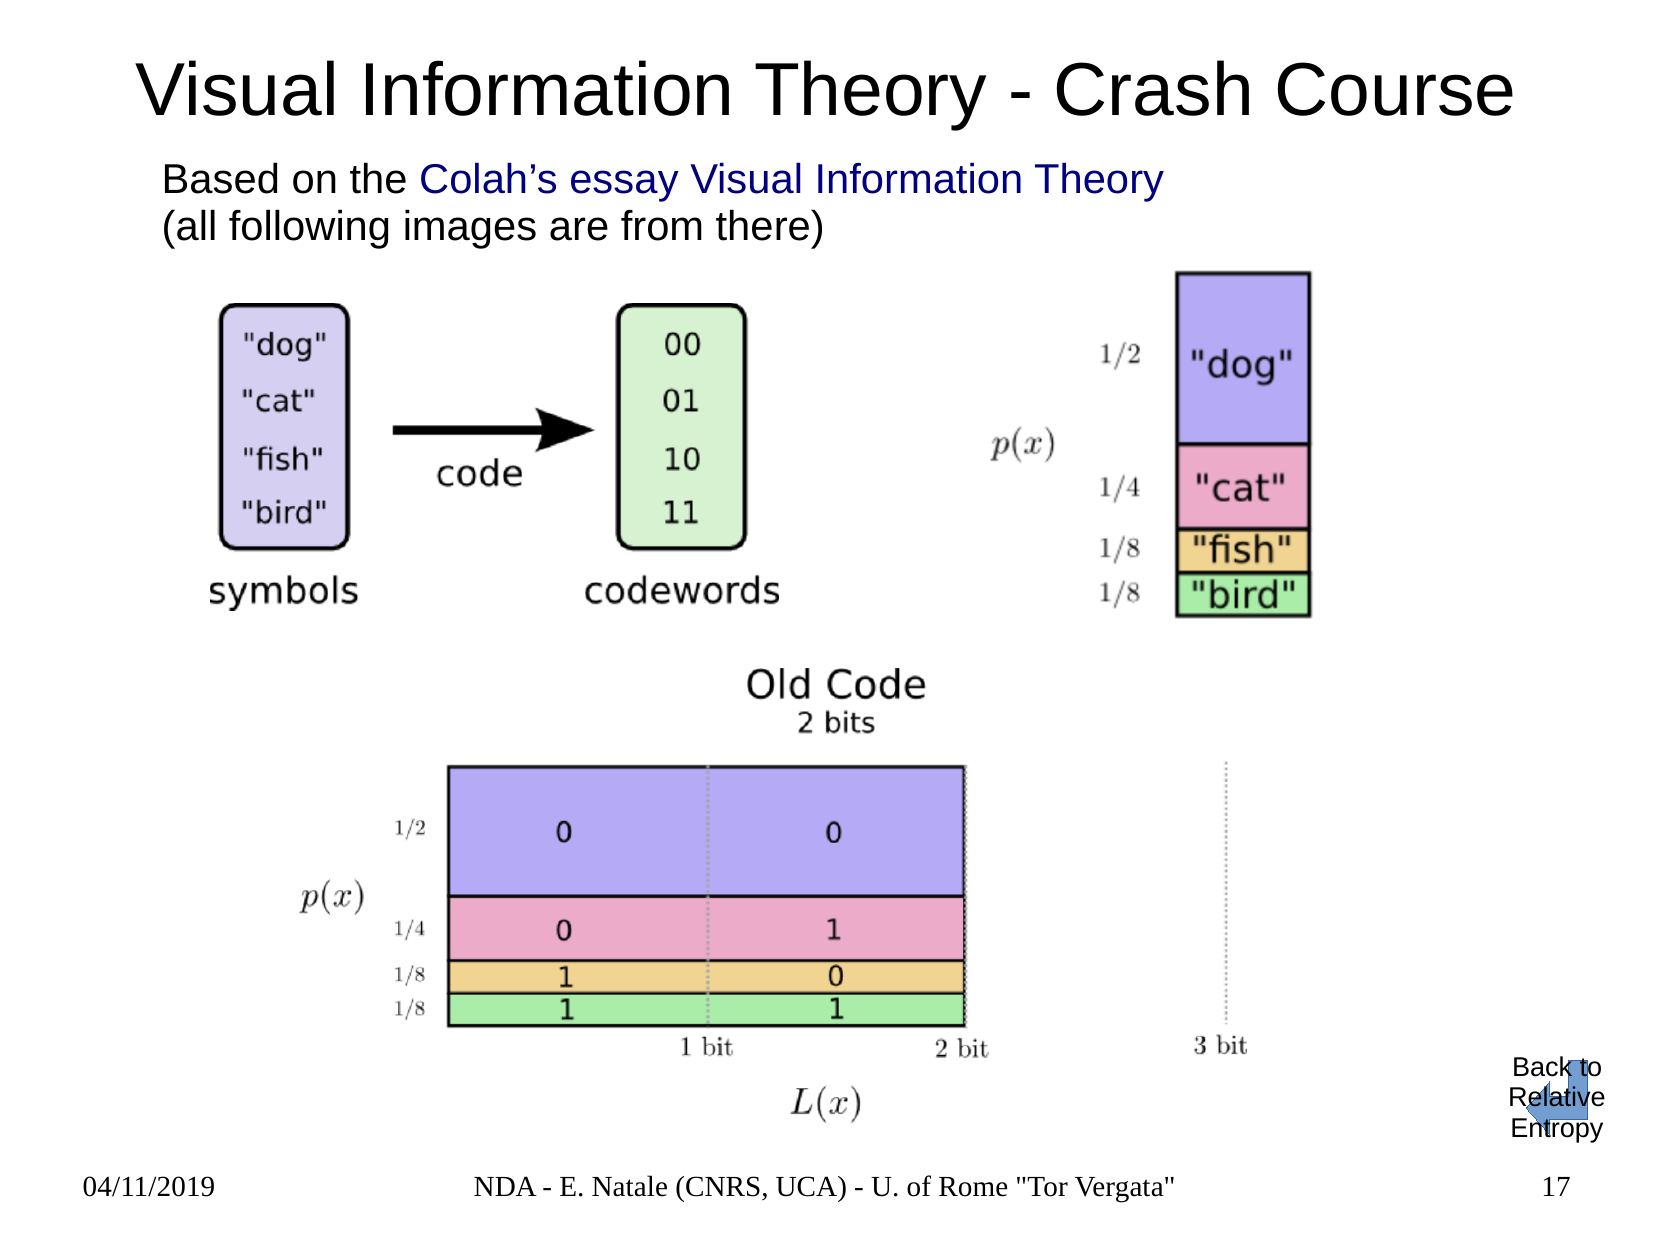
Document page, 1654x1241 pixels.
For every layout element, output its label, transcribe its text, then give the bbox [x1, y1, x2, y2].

text_box Based on the Colah’s essay Visual Information Theory (all following images are from there) [146, 148, 1504, 267]
picture [265, 644, 1270, 1149]
text_box Back to Relative Entropy [1526, 1060, 1588, 1130]
picture [947, 236, 1335, 642]
title Visual Information Theory - Crash Course [82, 31, 1571, 148]
picture [170, 274, 802, 629]
